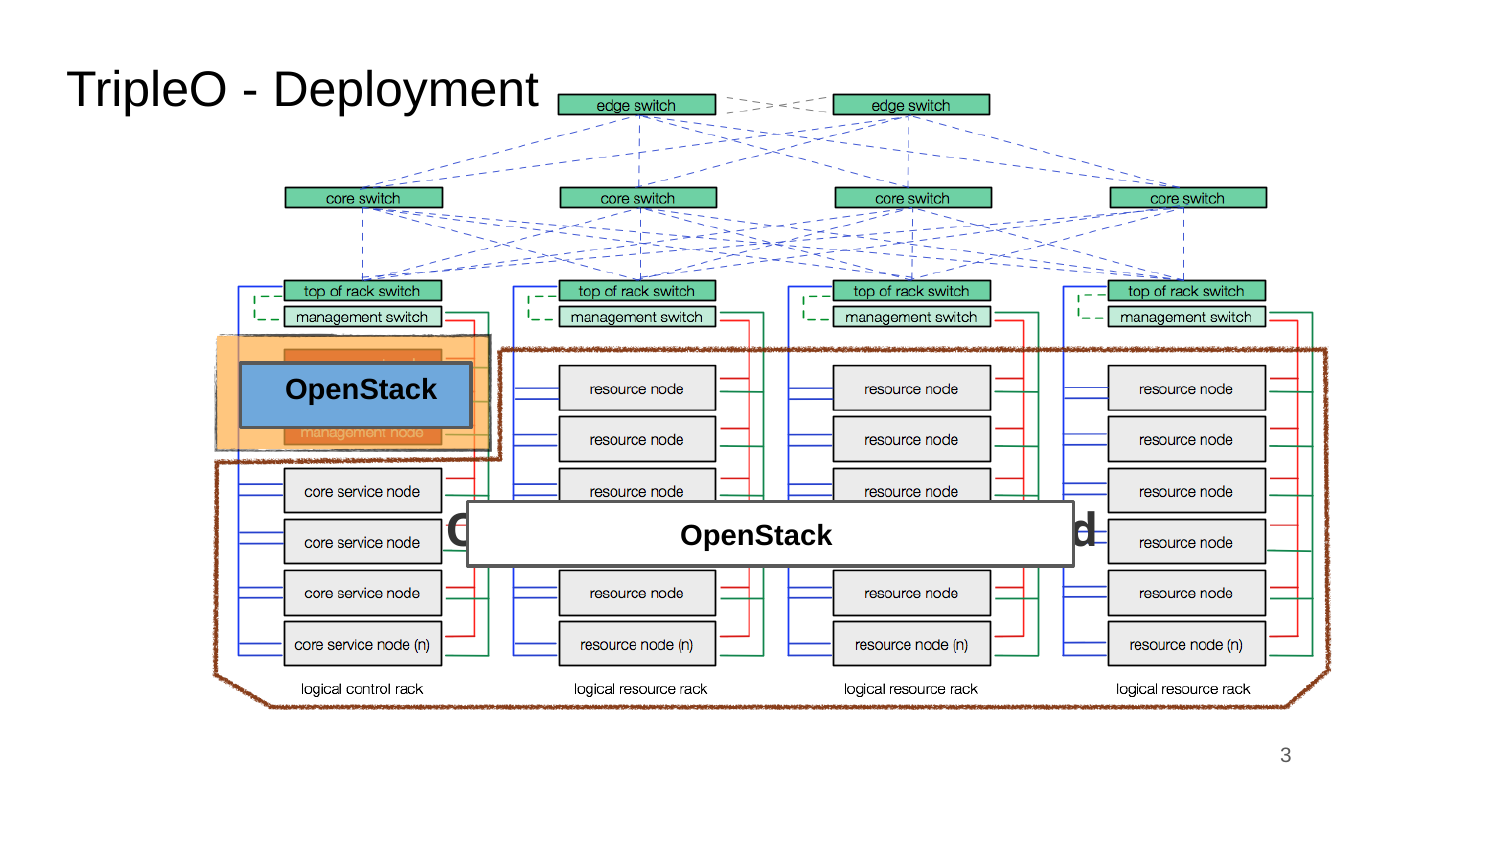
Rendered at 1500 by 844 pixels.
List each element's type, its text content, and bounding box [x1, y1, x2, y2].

title TripleO - Deployment [51, 41, 1449, 136]
text_box [467, 501, 665, 567]
picture [211, 136, 1332, 710]
text_box [907, 501, 1074, 567]
slide_number <number> [1274, 739, 1295, 761]
text_box OpenStack [665, 501, 907, 582]
text_box OpenStack [240, 354, 482, 436]
